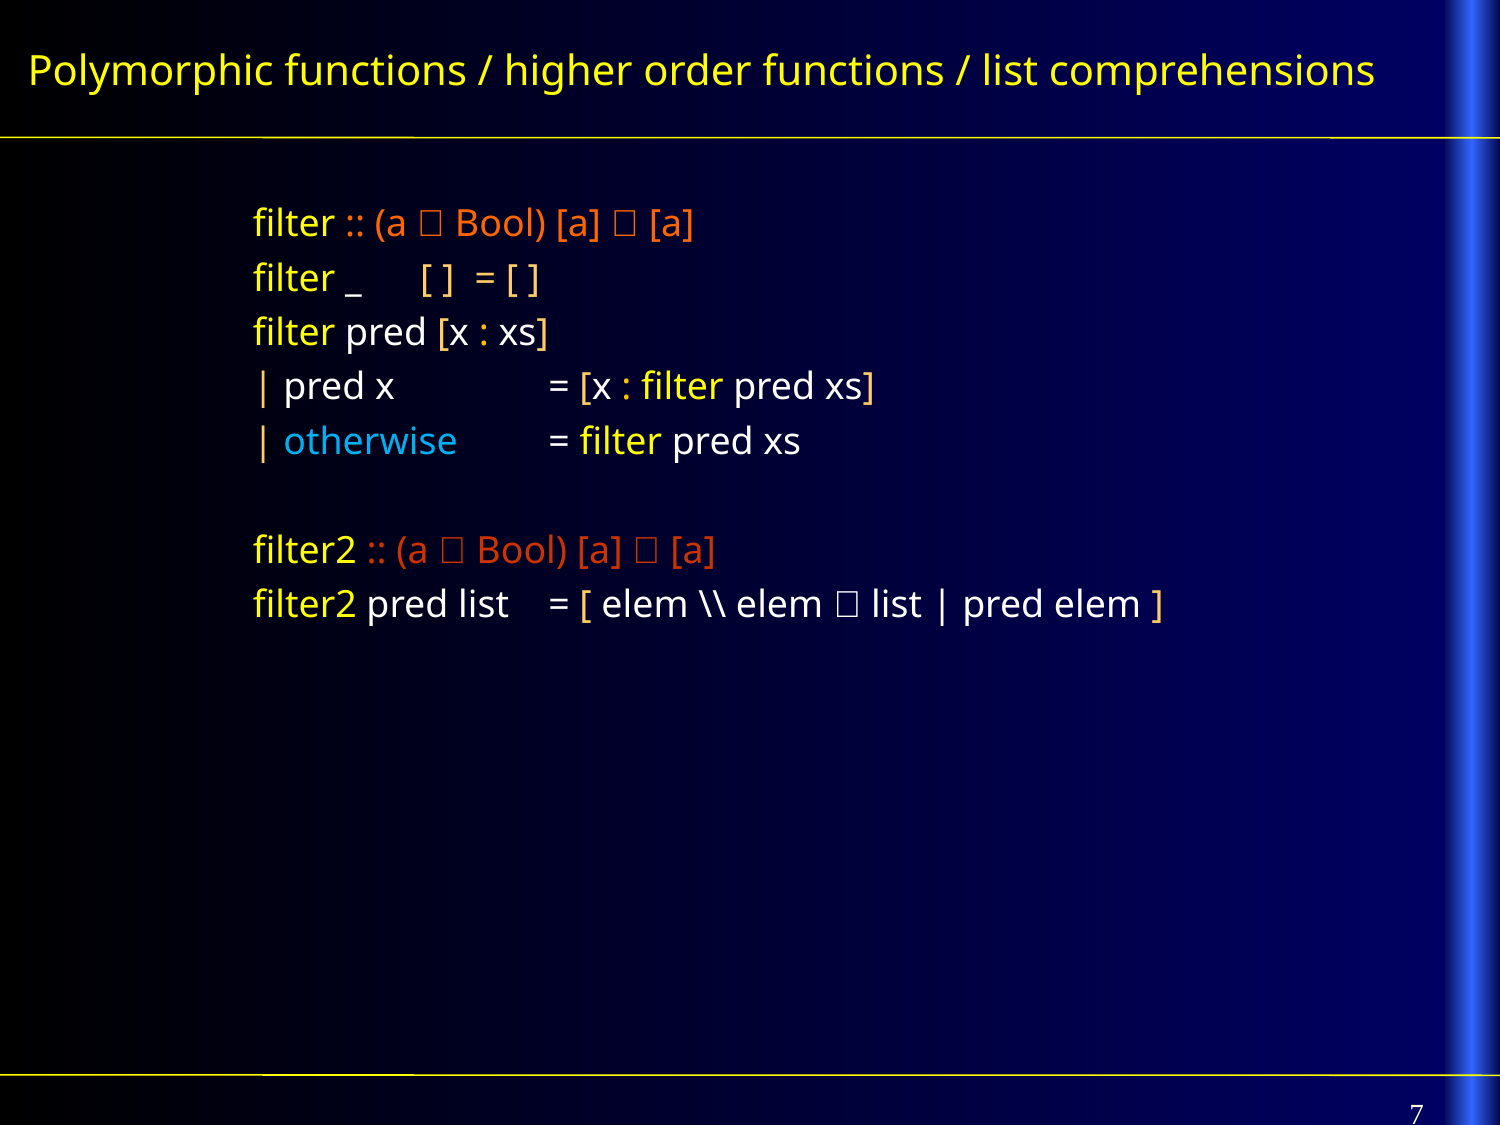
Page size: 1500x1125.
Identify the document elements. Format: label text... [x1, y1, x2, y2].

text_box Polymorphic functions / higher order functions / list comprehensions [12, 0, 1500, 137]
text_box filter :: (a  Bool) [a]  [a] filter _ [ ] = [ ] filter pred [x : xs] | pred x = [x : filter pred xs] | otherwise = filter pred xs filter2 :: (a  Bool) [a]  [a] filter2 pred list = [ elem \\ elem  list | pred elem ] [12, 137, 1500, 1063]
